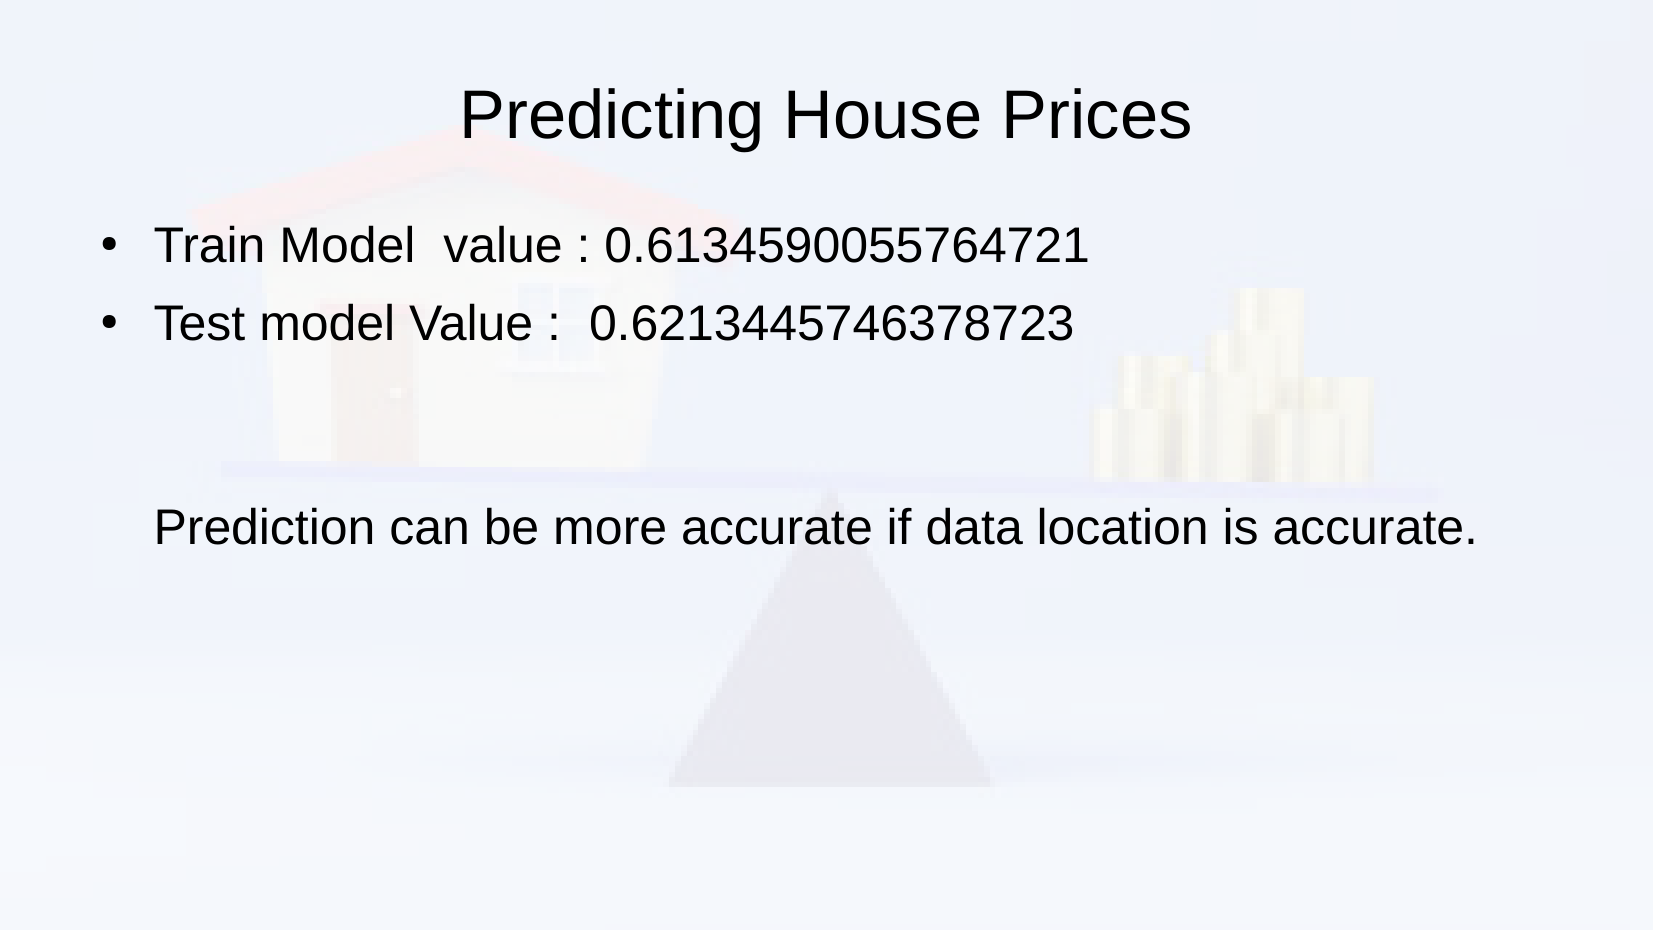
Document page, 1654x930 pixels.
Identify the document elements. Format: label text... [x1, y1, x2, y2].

title Predicting House Prices [82, 36, 1571, 193]
list Prediction can be more accurate if data location is accurate. [82, 499, 1571, 757]
list Train Model value : 0.6134590055764721 Test model Value : 0.6213445746378723 [82, 217, 1571, 475]
